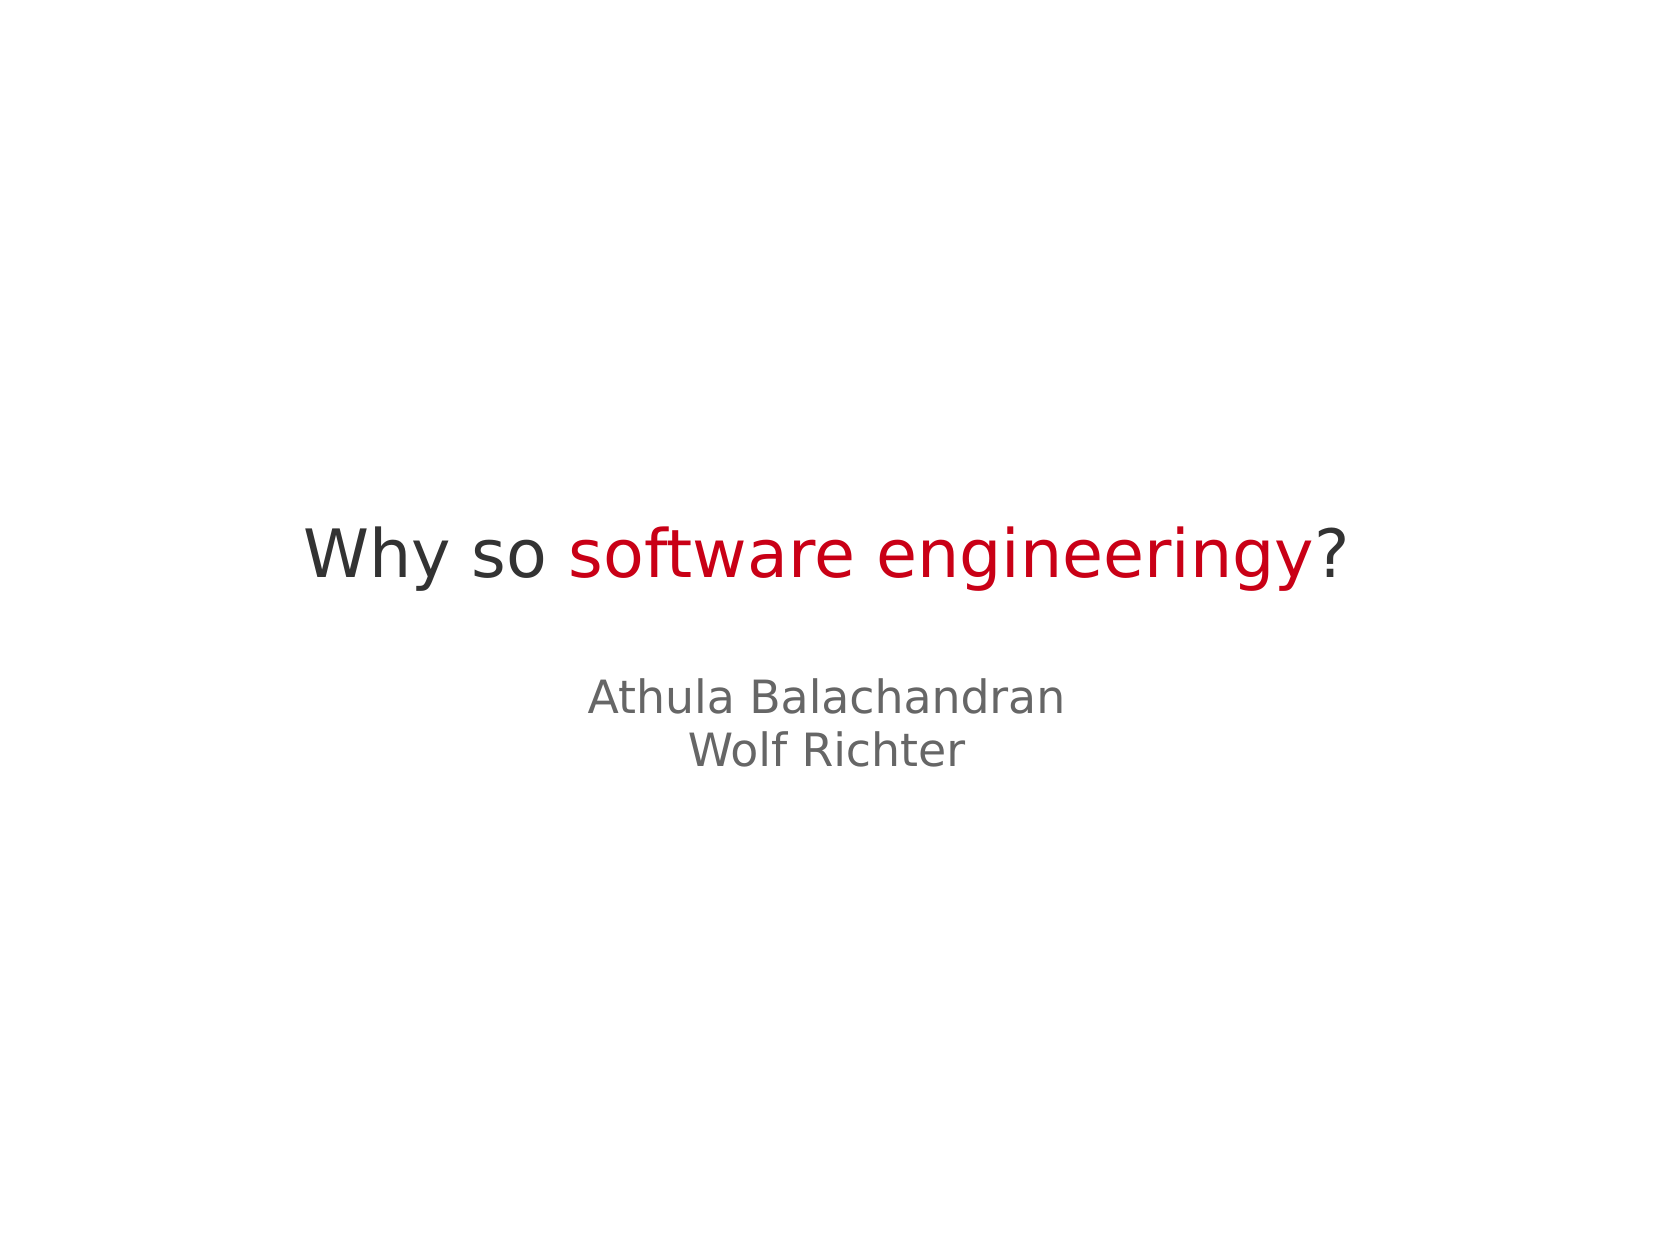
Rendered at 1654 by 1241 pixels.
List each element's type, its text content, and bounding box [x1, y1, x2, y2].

subtitle Why so software engineeringy? Athula Balachandran Wolf Richter [82, 56, 1571, 1102]
